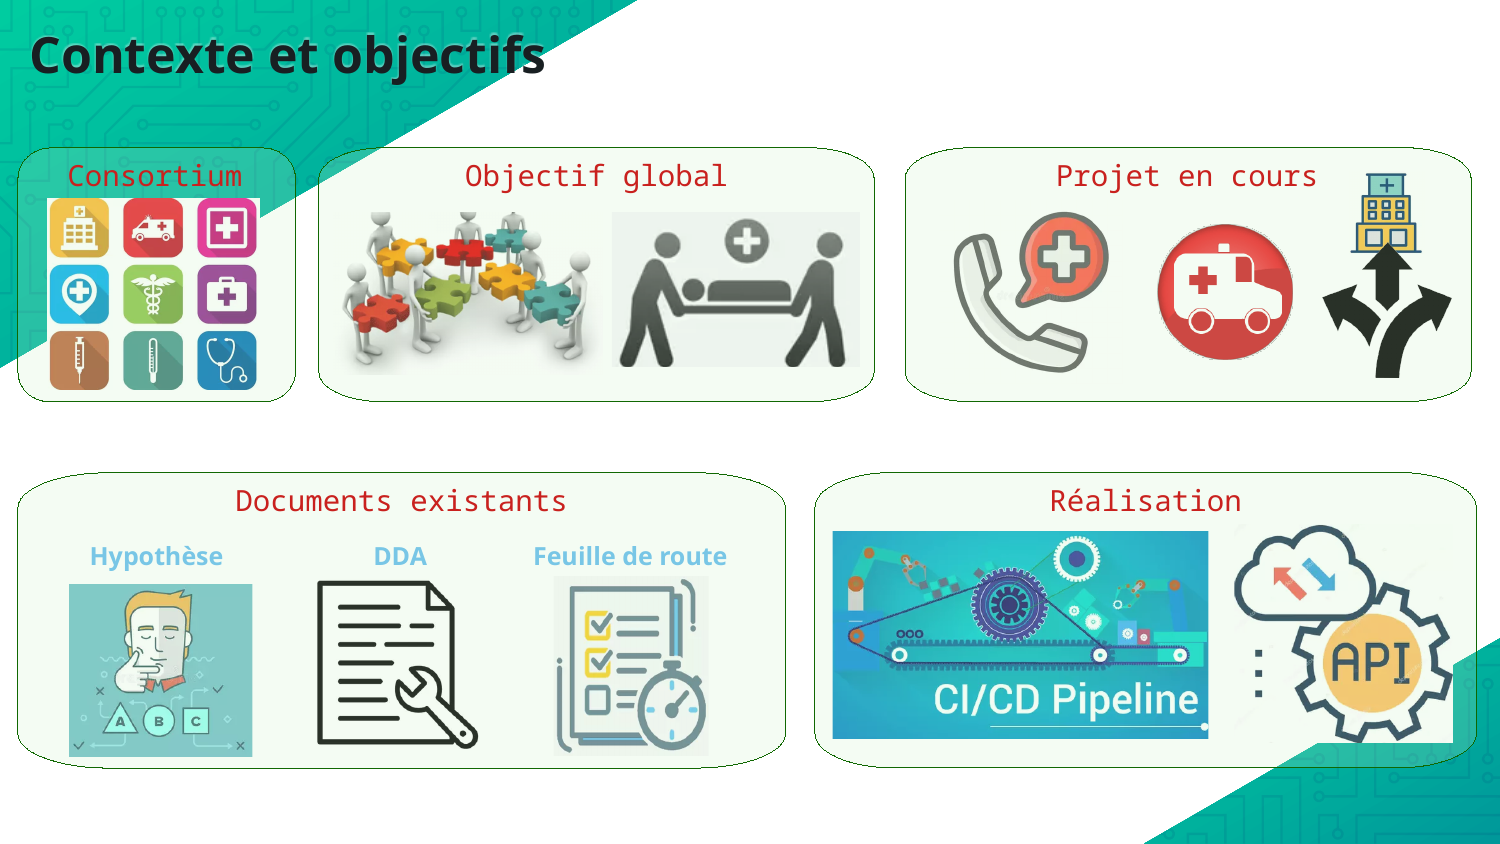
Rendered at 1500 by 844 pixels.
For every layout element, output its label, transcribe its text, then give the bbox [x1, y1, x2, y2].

text_box [905, 231, 1472, 402]
title Contexte et objectifs [29, 29, 1249, 88]
text_box [17, 532, 786, 769]
text_box Documents existants [17, 472, 786, 532]
text_box Objectif global [318, 147, 875, 229]
text_box [17, 231, 296, 402]
text_box [318, 229, 875, 402]
text_box Consortium [14, 148, 296, 231]
text_box Projet en cours [897, 147, 1477, 231]
text_box Hypothèse [11, 531, 17, 585]
text_box [814, 566, 1477, 768]
text_box Réalisation [814, 472, 1477, 566]
